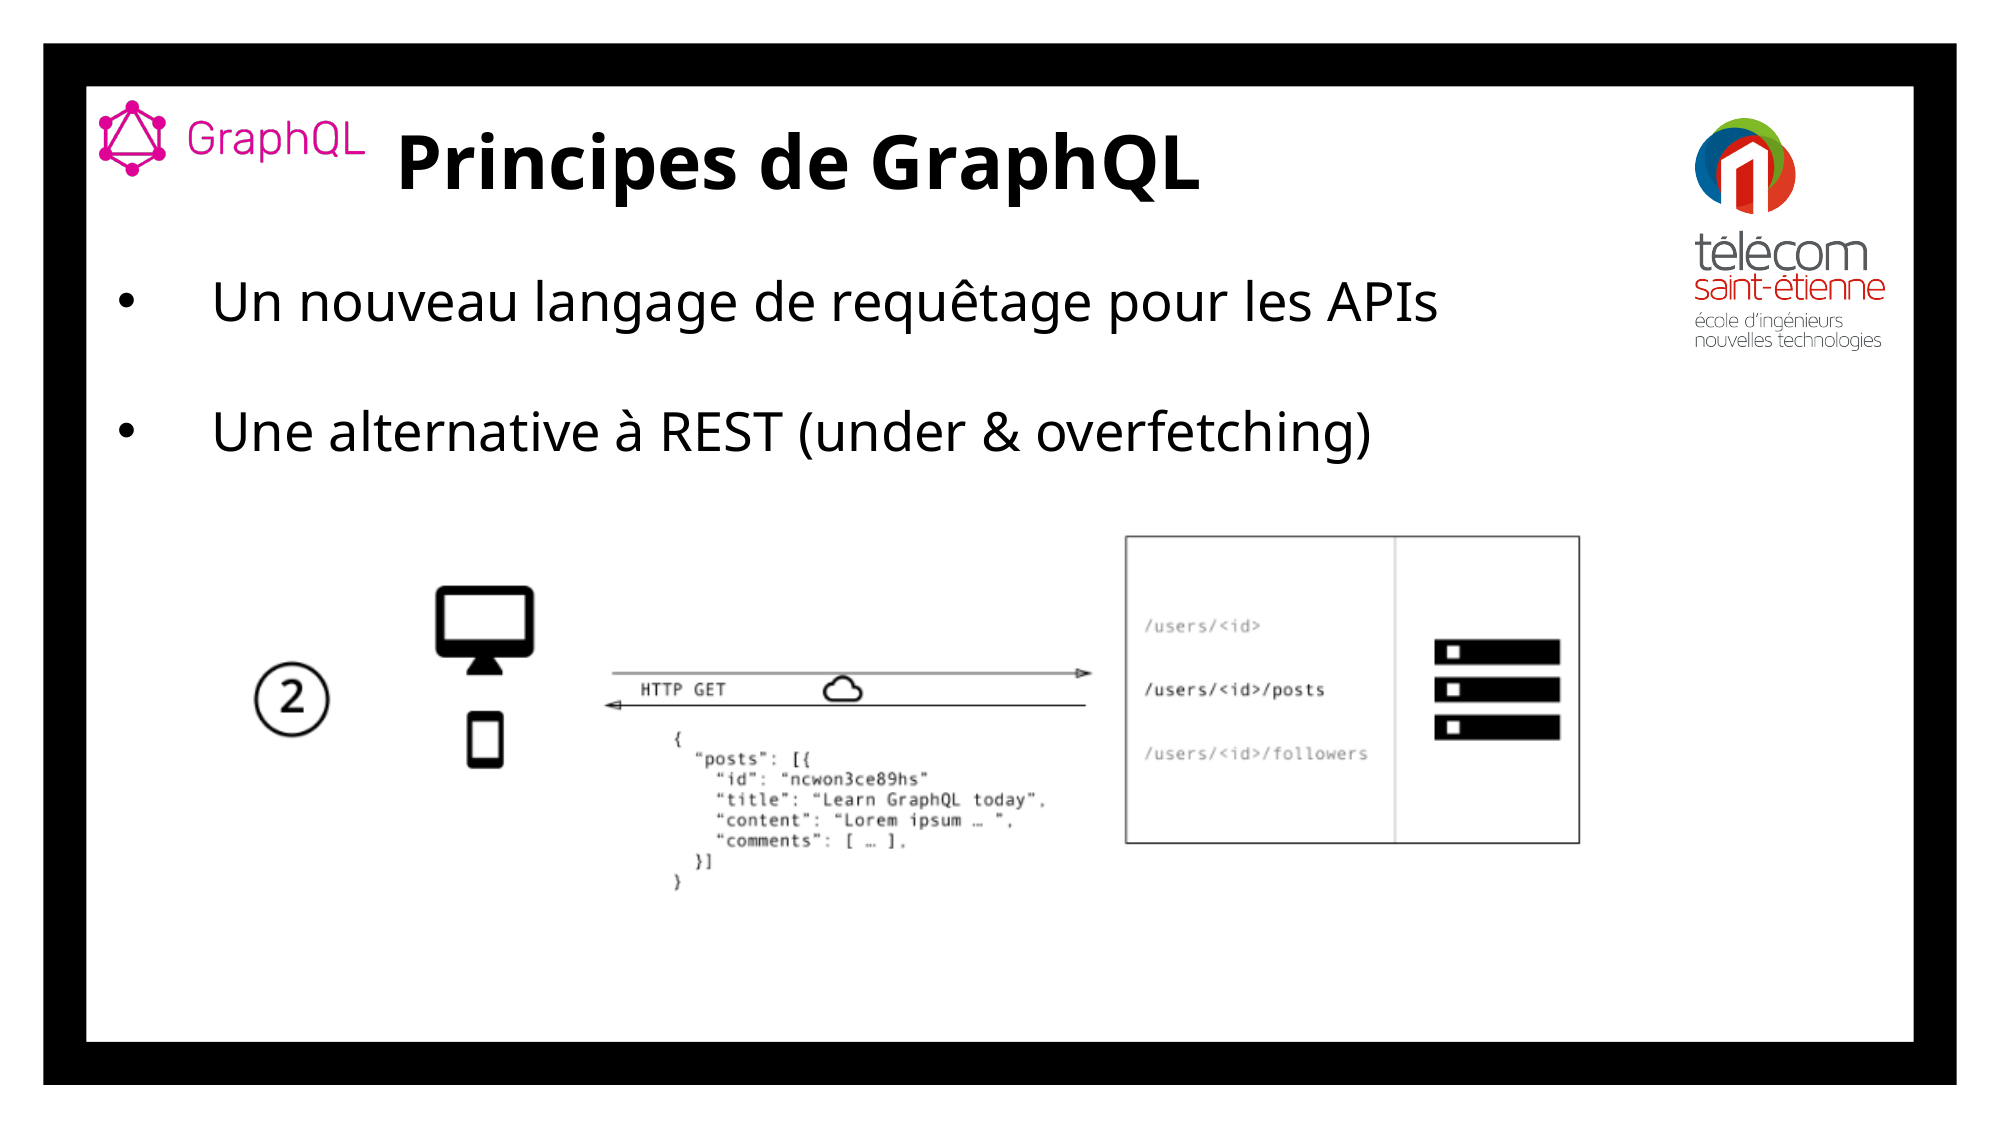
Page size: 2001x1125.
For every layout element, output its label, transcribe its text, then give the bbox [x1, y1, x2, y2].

text_box Un nouveau langage de requêtage pour les APIs Une alternative à REST (under & overfetching) [102, 259, 1808, 730]
picture [94, 99, 367, 178]
picture [221, 503, 1682, 910]
title Principes de GraphQL [375, 94, 1855, 259]
picture [1695, 118, 1885, 351]
